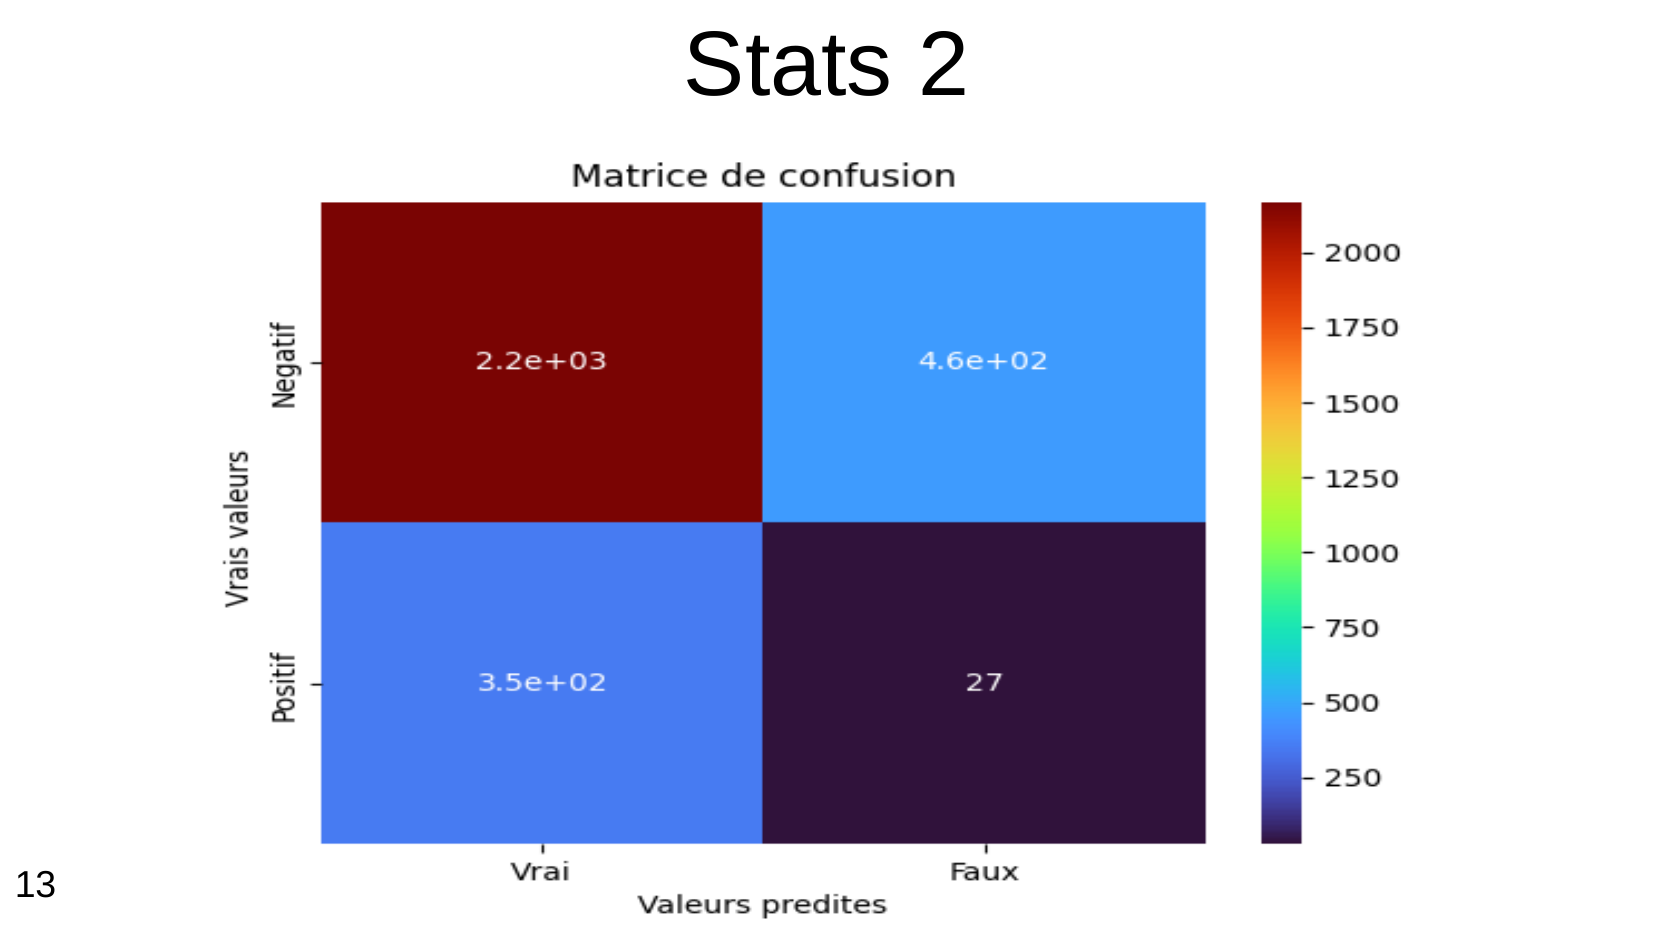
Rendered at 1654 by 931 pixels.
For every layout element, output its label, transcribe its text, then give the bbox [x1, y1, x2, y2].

text_box <numéro> [0, 856, 629, 927]
picture [177, 128, 1447, 931]
title Stats 2 [82, 12, 1571, 218]
